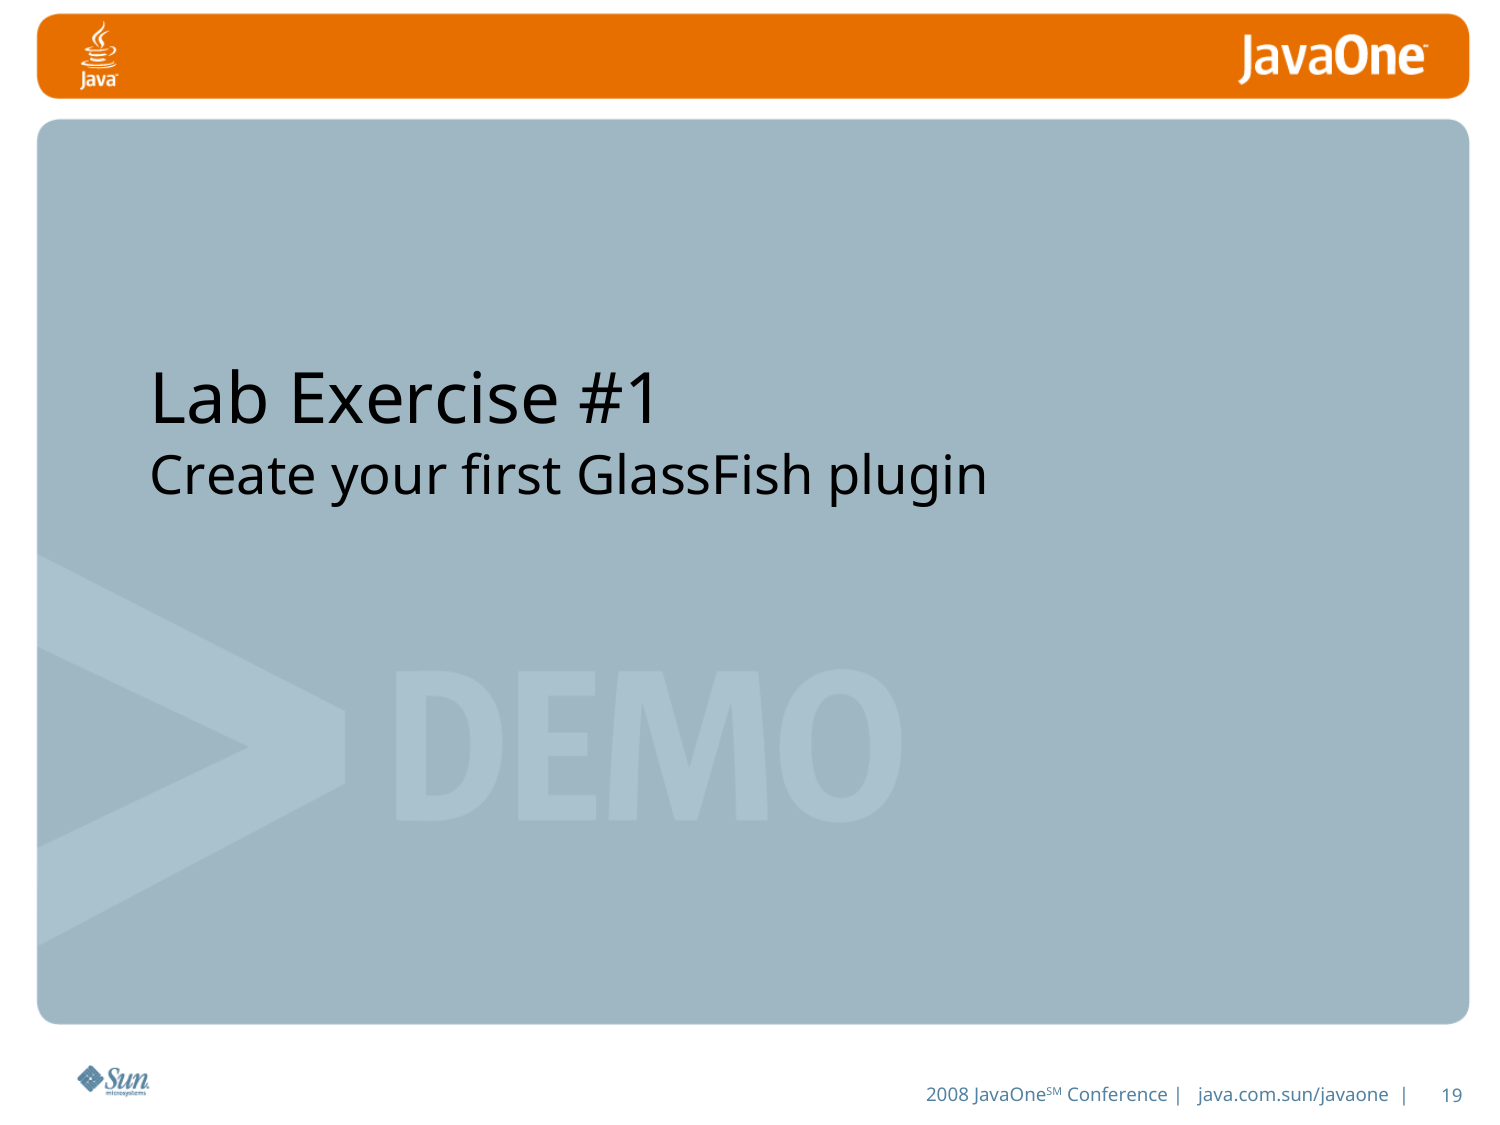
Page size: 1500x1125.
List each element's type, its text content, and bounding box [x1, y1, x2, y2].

title Lab Exercise #1 Create your first GlassFish plugin [149, 337, 1352, 525]
picture [0, 0, 1500, 1125]
